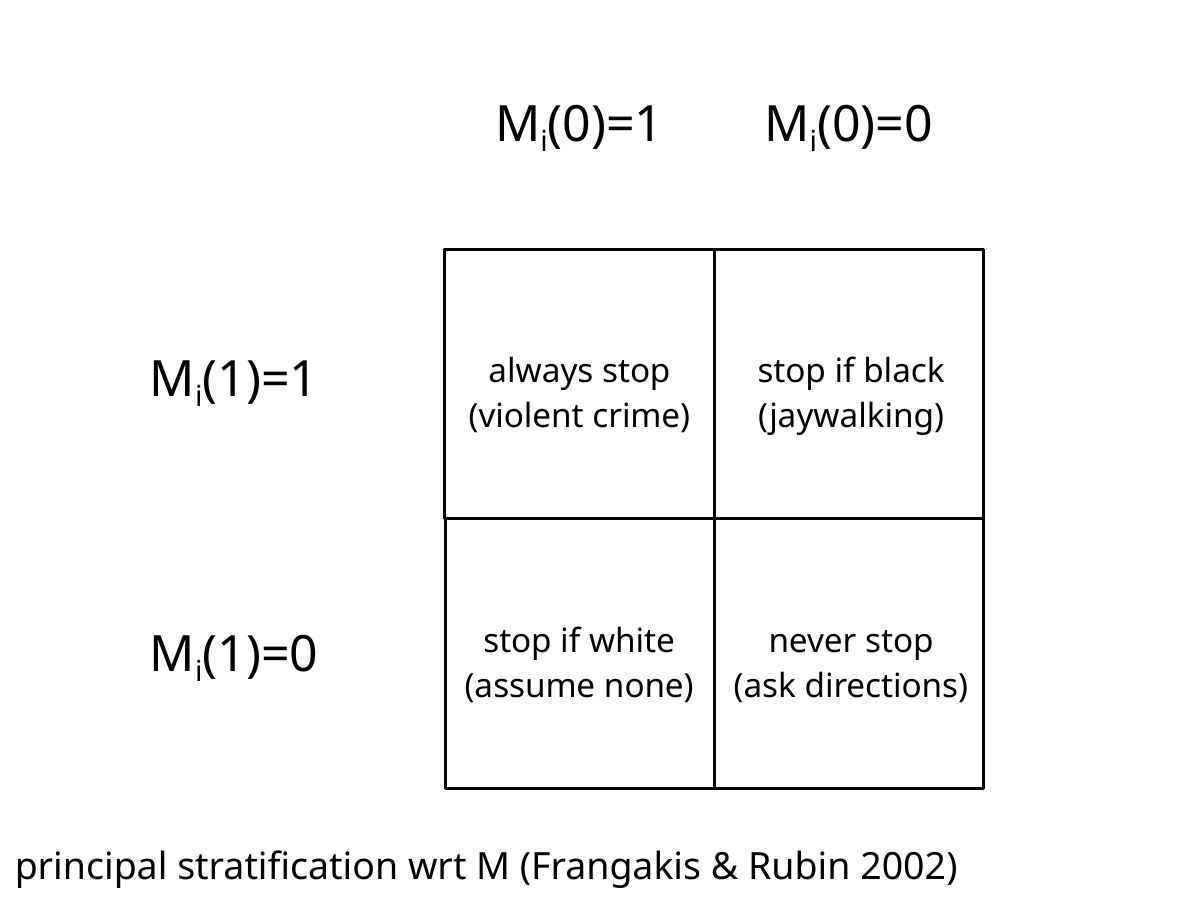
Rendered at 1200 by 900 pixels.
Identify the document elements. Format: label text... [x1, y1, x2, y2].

text_box never stop (ask directions) [716, 552, 986, 789]
text_box stop if white (assume none) [444, 552, 715, 789]
text_box always stop (violent crime) [444, 282, 715, 519]
text_box [445, 444, 984, 789]
text_box Mi(1)=1 [135, 335, 405, 610]
text_box Mi(0)=0 [713, 80, 984, 444]
text_box Mi(1)=0 [135, 610, 406, 748]
text_box principal stratification wrt M (Frangakis & Rubin 2002) [0, 832, 1193, 891]
text_box Mi(0)=1 [444, 80, 713, 282]
text_box stop if black (jaywalking) [716, 282, 986, 519]
